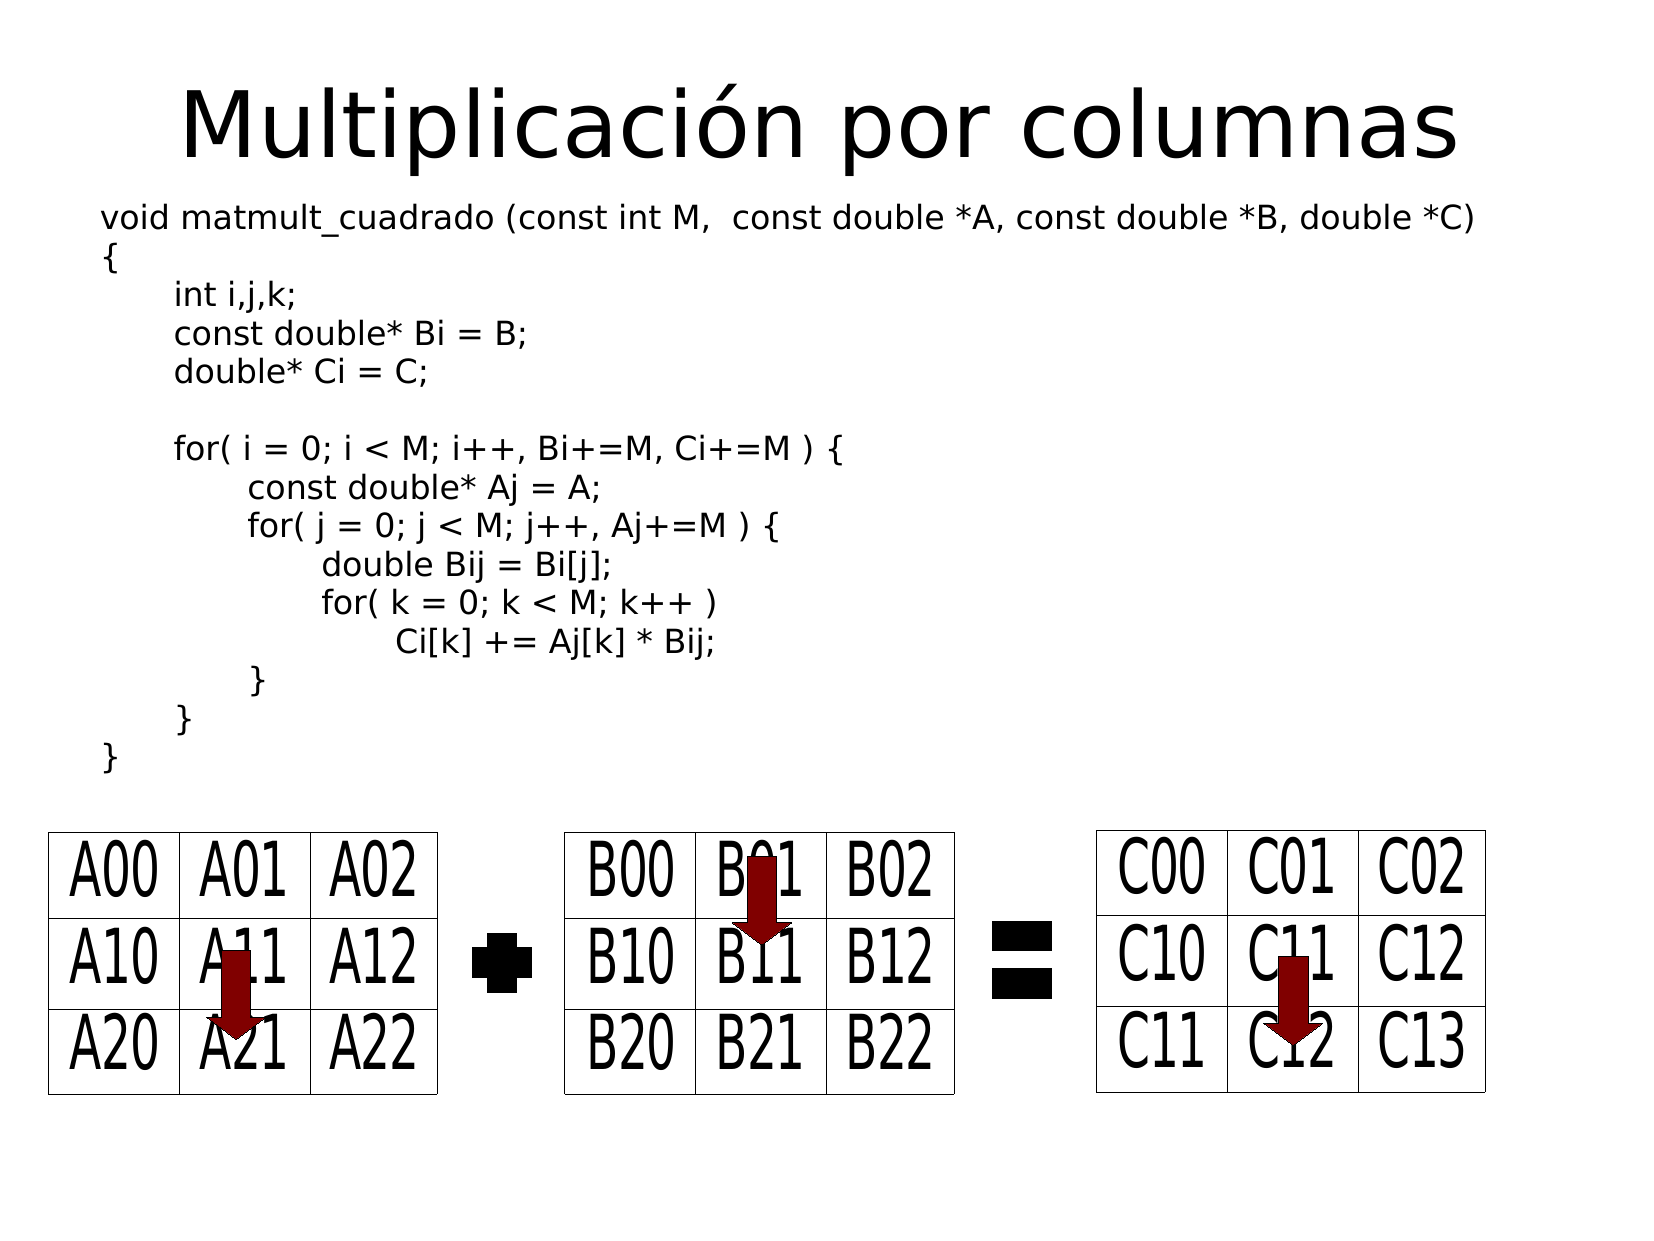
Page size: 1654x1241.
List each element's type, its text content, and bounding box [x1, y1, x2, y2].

text_box [206, 950, 266, 1040]
title Multiplicación por columnas [76, 29, 1565, 222]
text_box [732, 856, 792, 945]
text_box [1263, 956, 1323, 1046]
chart [561, 1034, 960, 1101]
text_box void matmult_cuadrado (const int M, const double *A, const double *B, double *C) { int i,j,k; const double* Bi = B; double* Ci = C; for( i = 0; i < M; i++, Bi+=M, Ci+=M ) { const double* Aj = A; for( j = 0; j < M; j++, Aj+=M ) { double Bij = Bi[j]; for( k = 0; k < M; k++ ) Ci[k] += Aj[k] * Bij; } } } [84, 191, 1595, 1034]
chart [44, 826, 443, 1101]
chart [1092, 1034, 1491, 1099]
